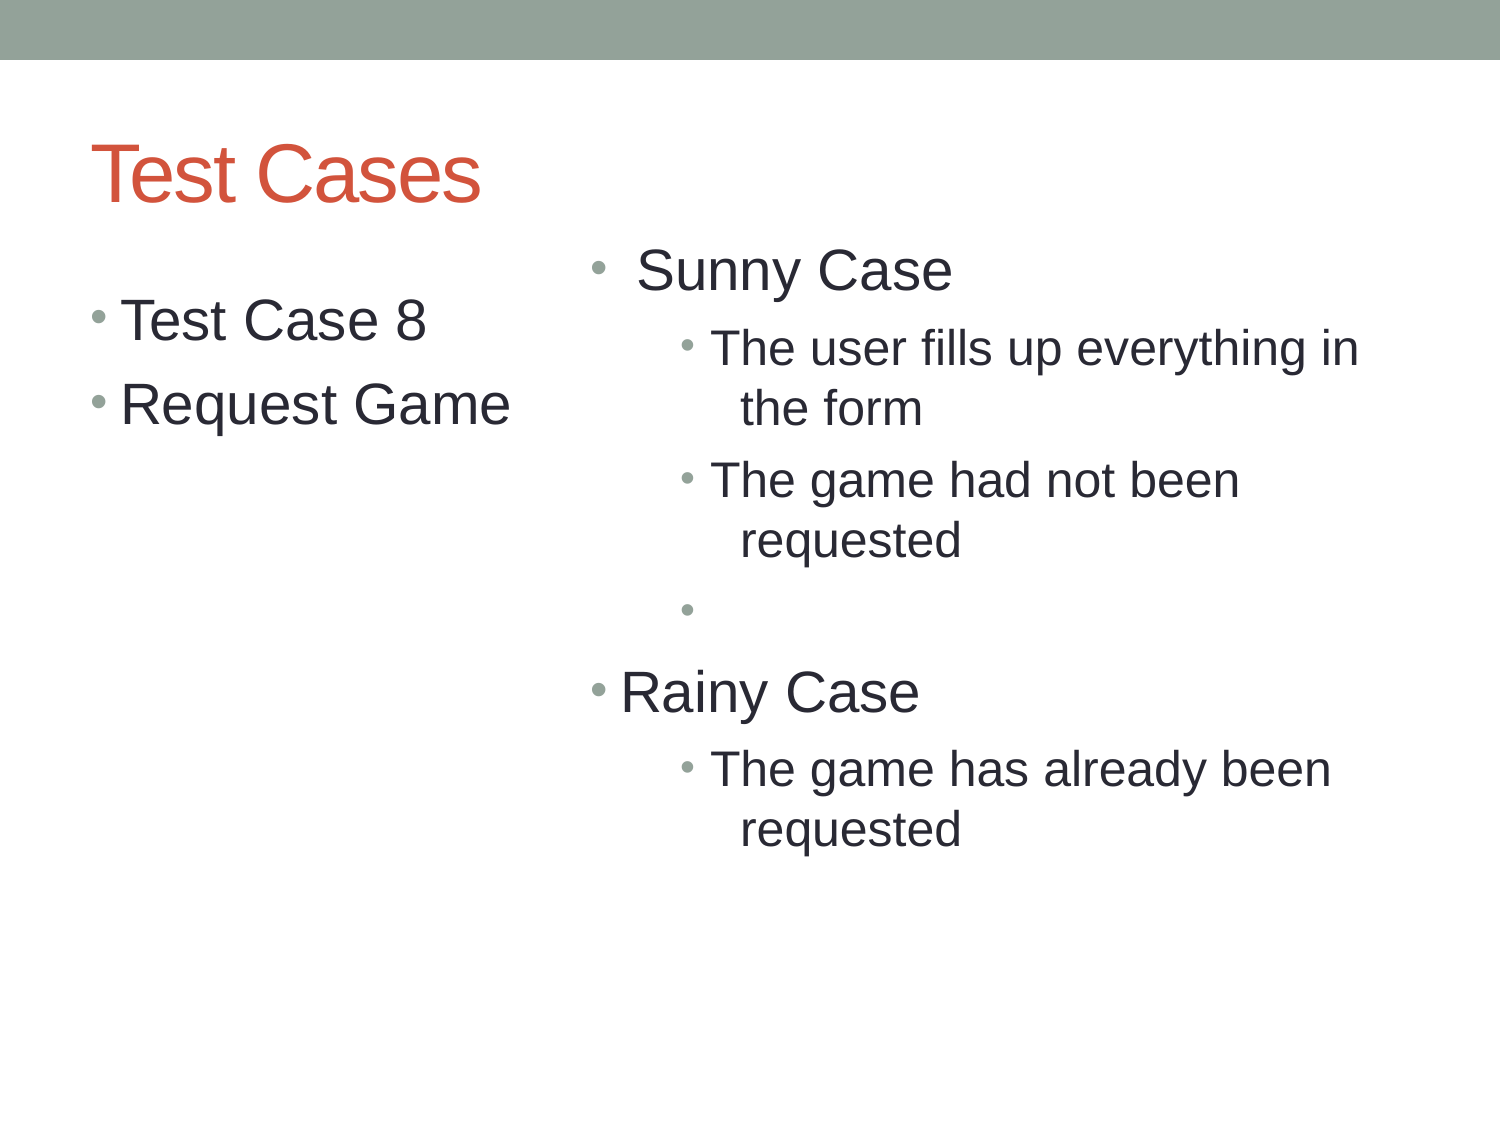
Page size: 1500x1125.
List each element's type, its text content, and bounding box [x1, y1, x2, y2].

list Test Case 8 Request Game [75, 274, 550, 1049]
list Sunny Case The user fills up everything in the form The game had not been requested Rainy Case The game has already been requested [575, 224, 1426, 1125]
title Test Cases [75, 87, 1426, 251]
